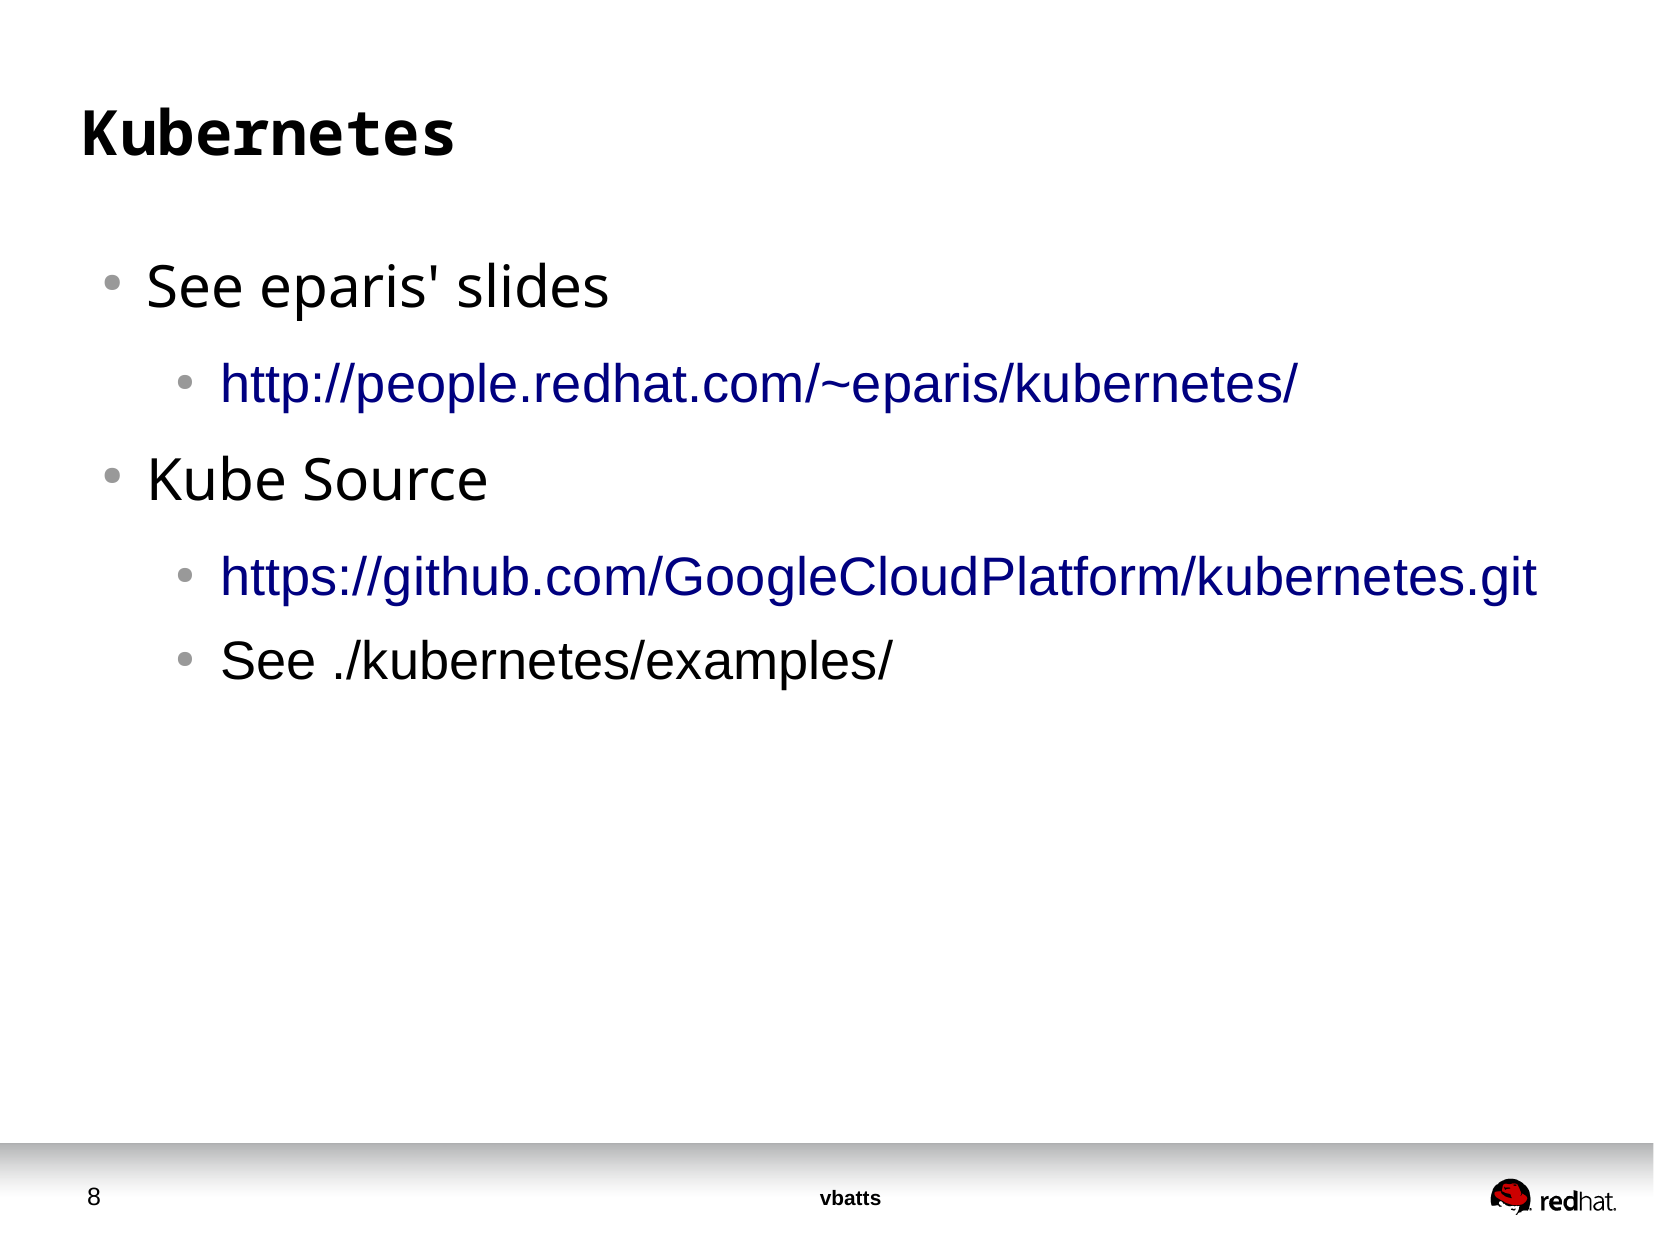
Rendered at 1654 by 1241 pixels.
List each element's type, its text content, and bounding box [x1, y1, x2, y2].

title Kubernetes [82, 37, 1571, 226]
picture [0, 1143, 1654, 1241]
list See eparis' slides http://people.redhat.com/~eparis/kubernetes/ Kube Source https://github.com/GoogleCloudPlatform/kubernetes.git See ./kubernetes/examples/ [86, 244, 1576, 1039]
